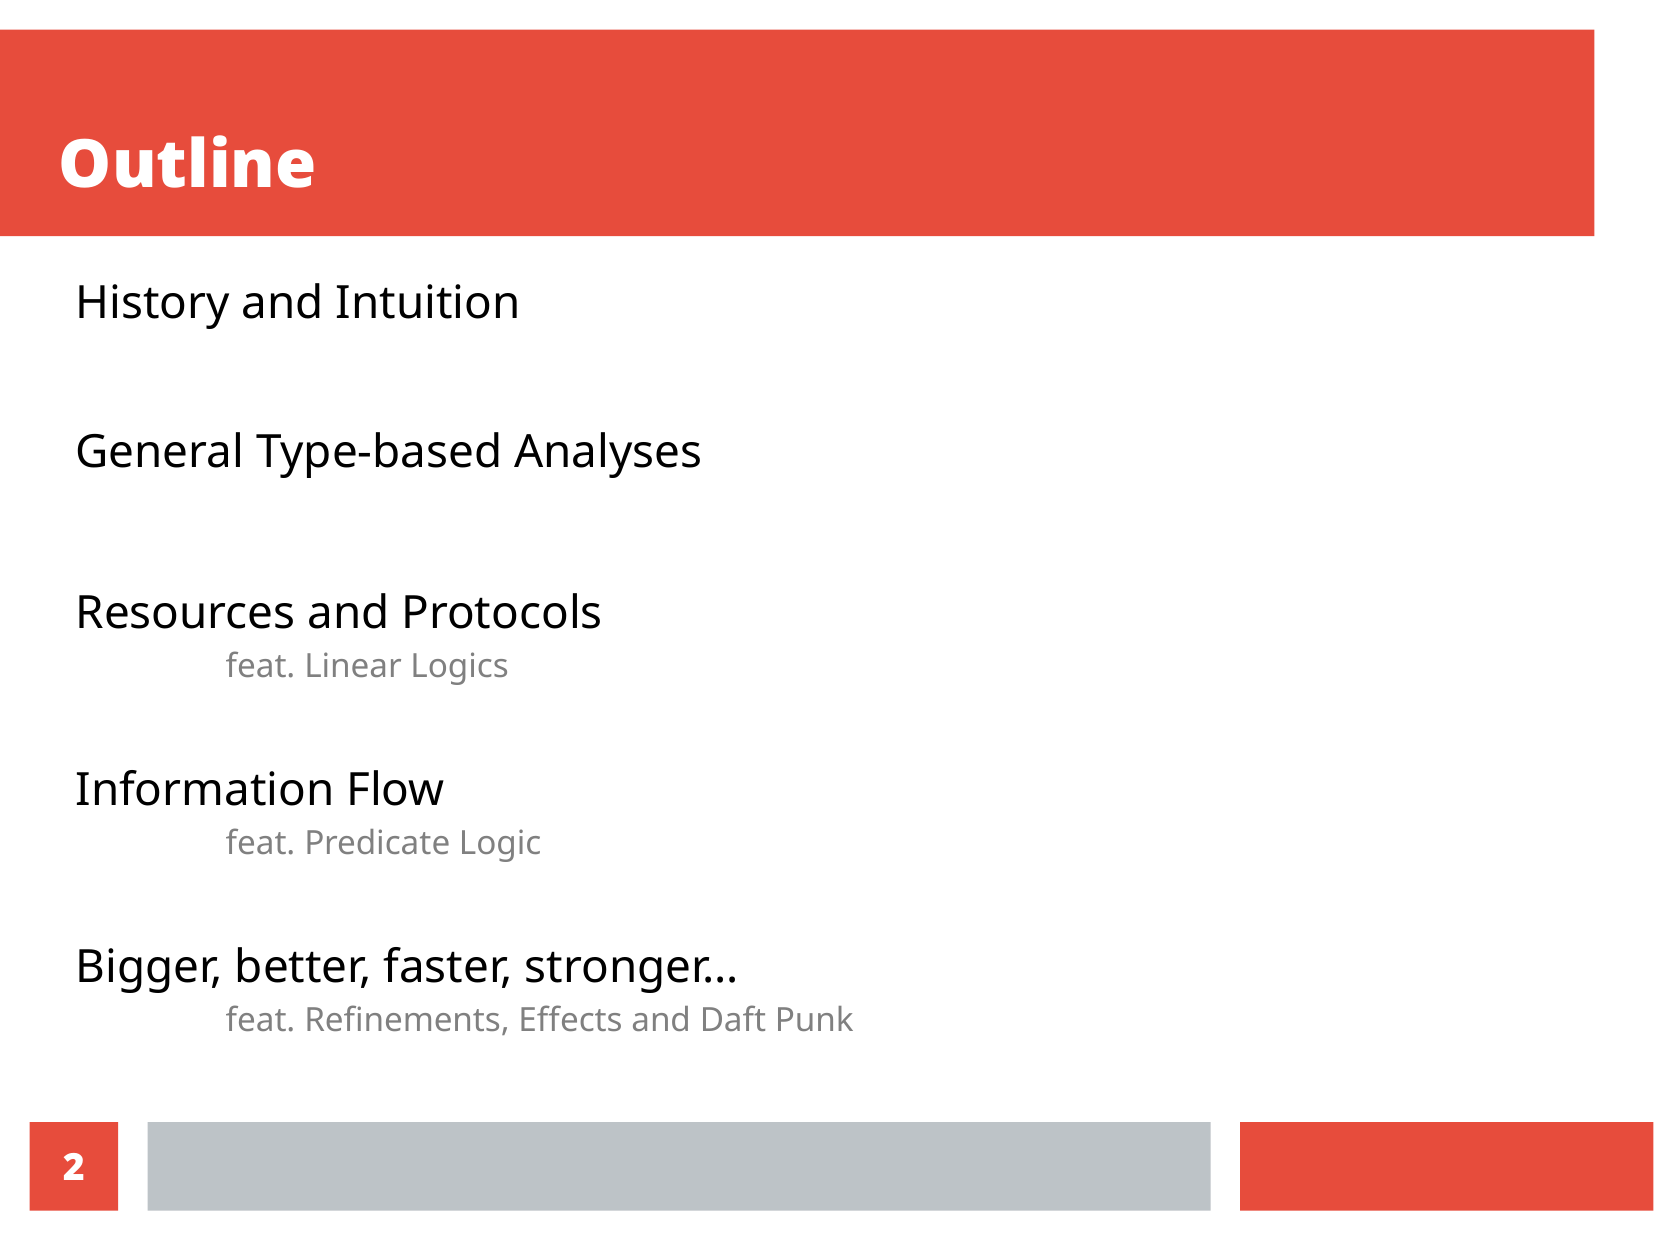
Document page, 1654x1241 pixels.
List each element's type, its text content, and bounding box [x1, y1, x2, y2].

title Outline [59, 59, 1595, 207]
text_box History and Intuition General Type-based Analyses Resources and Protocols feat. Linear Logics Information Flow feat. Predicate Logic Bigger, better, faster, stronger… feat. Refinements, Effects and Daft Punk [60, 262, 915, 1149]
